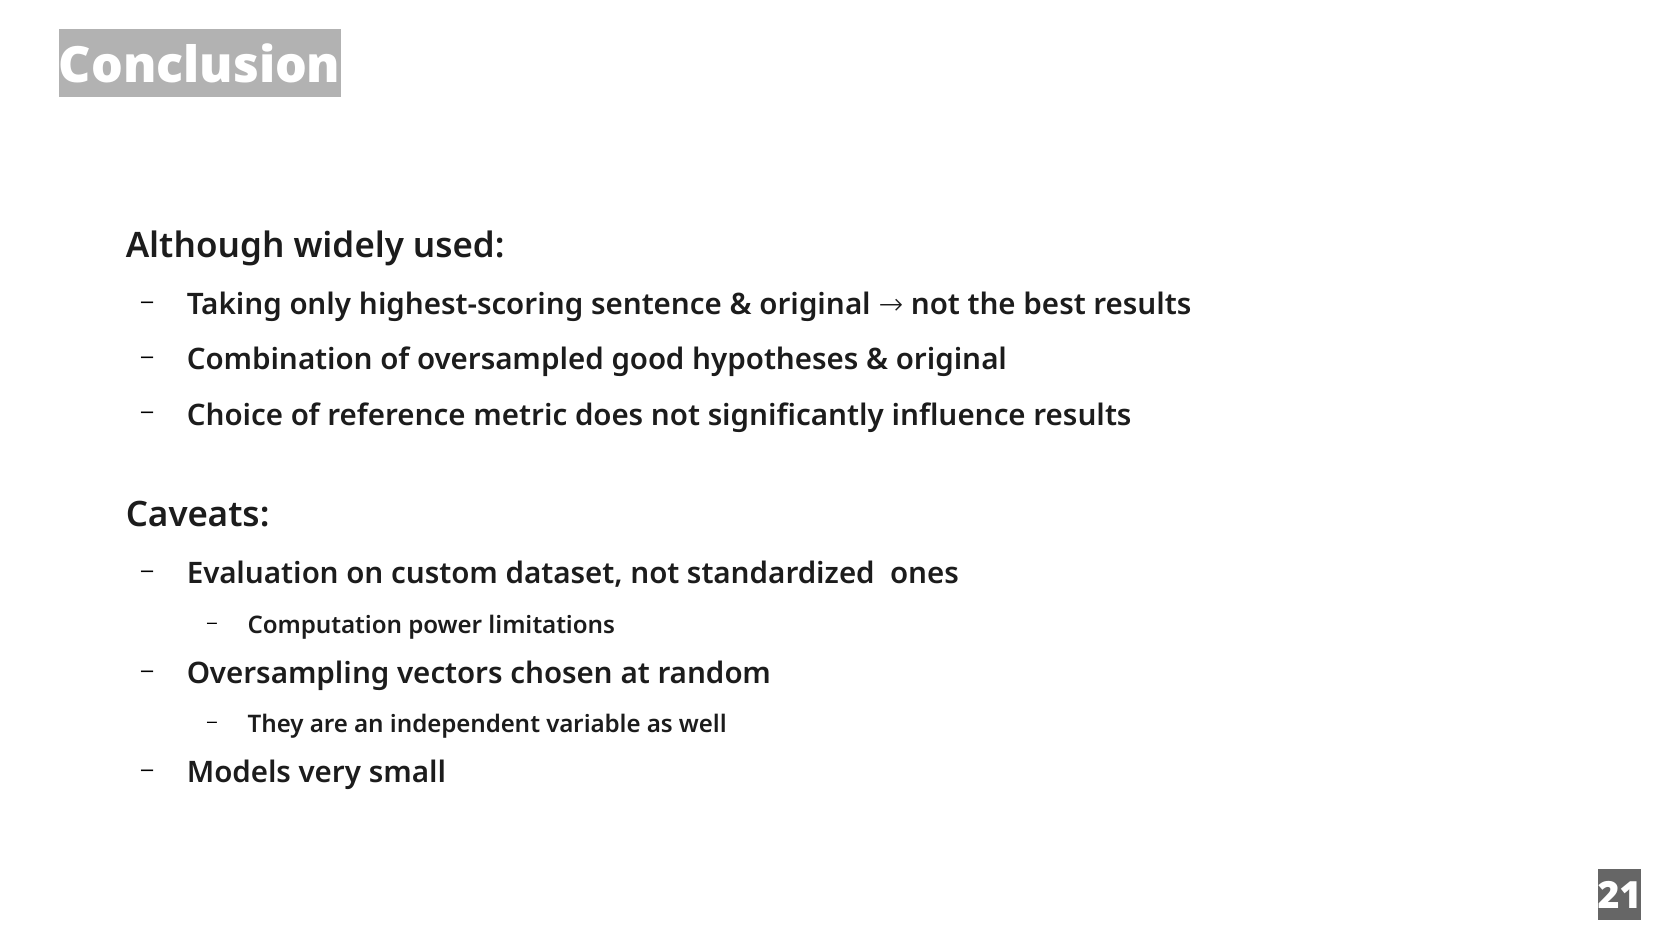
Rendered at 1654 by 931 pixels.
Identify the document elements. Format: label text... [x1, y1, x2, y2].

list Although widely used: Taking only highest-scoring sentence & original → not the best results Combination of oversampled good hypotheses & original Choice of reference metric does not significantly influence results Caveats: Evaluation on custom dataset, not standardized ones Computation power limitations Oversampling vectors chosen at random They are an independent variable as well Models very small [64, 219, 1571, 796]
title Conclusion [59, 0, 1595, 98]
